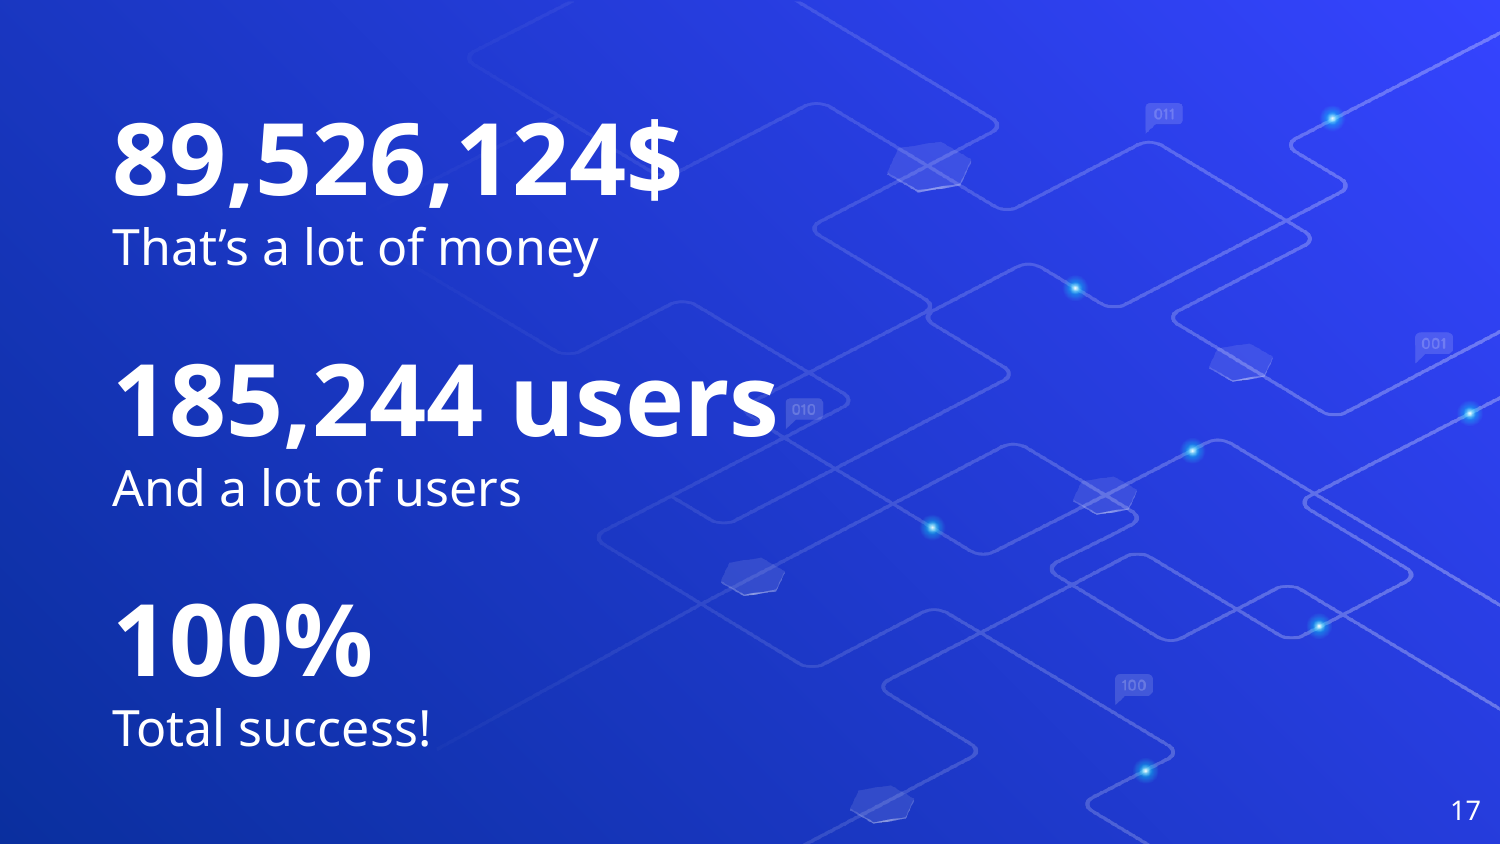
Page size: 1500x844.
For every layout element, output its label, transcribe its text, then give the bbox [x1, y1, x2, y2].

title 89,526,124$ [112, 68, 1388, 206]
title 100% [112, 550, 1388, 687]
title 185,244 users [112, 309, 1388, 447]
picture [0, 0, 1500, 844]
subtitle And a lot of users [112, 447, 1388, 524]
subtitle Total success! [112, 687, 1388, 764]
slide_number <number> [1391, 779, 1482, 844]
subtitle That’s a lot of money [112, 206, 1388, 283]
